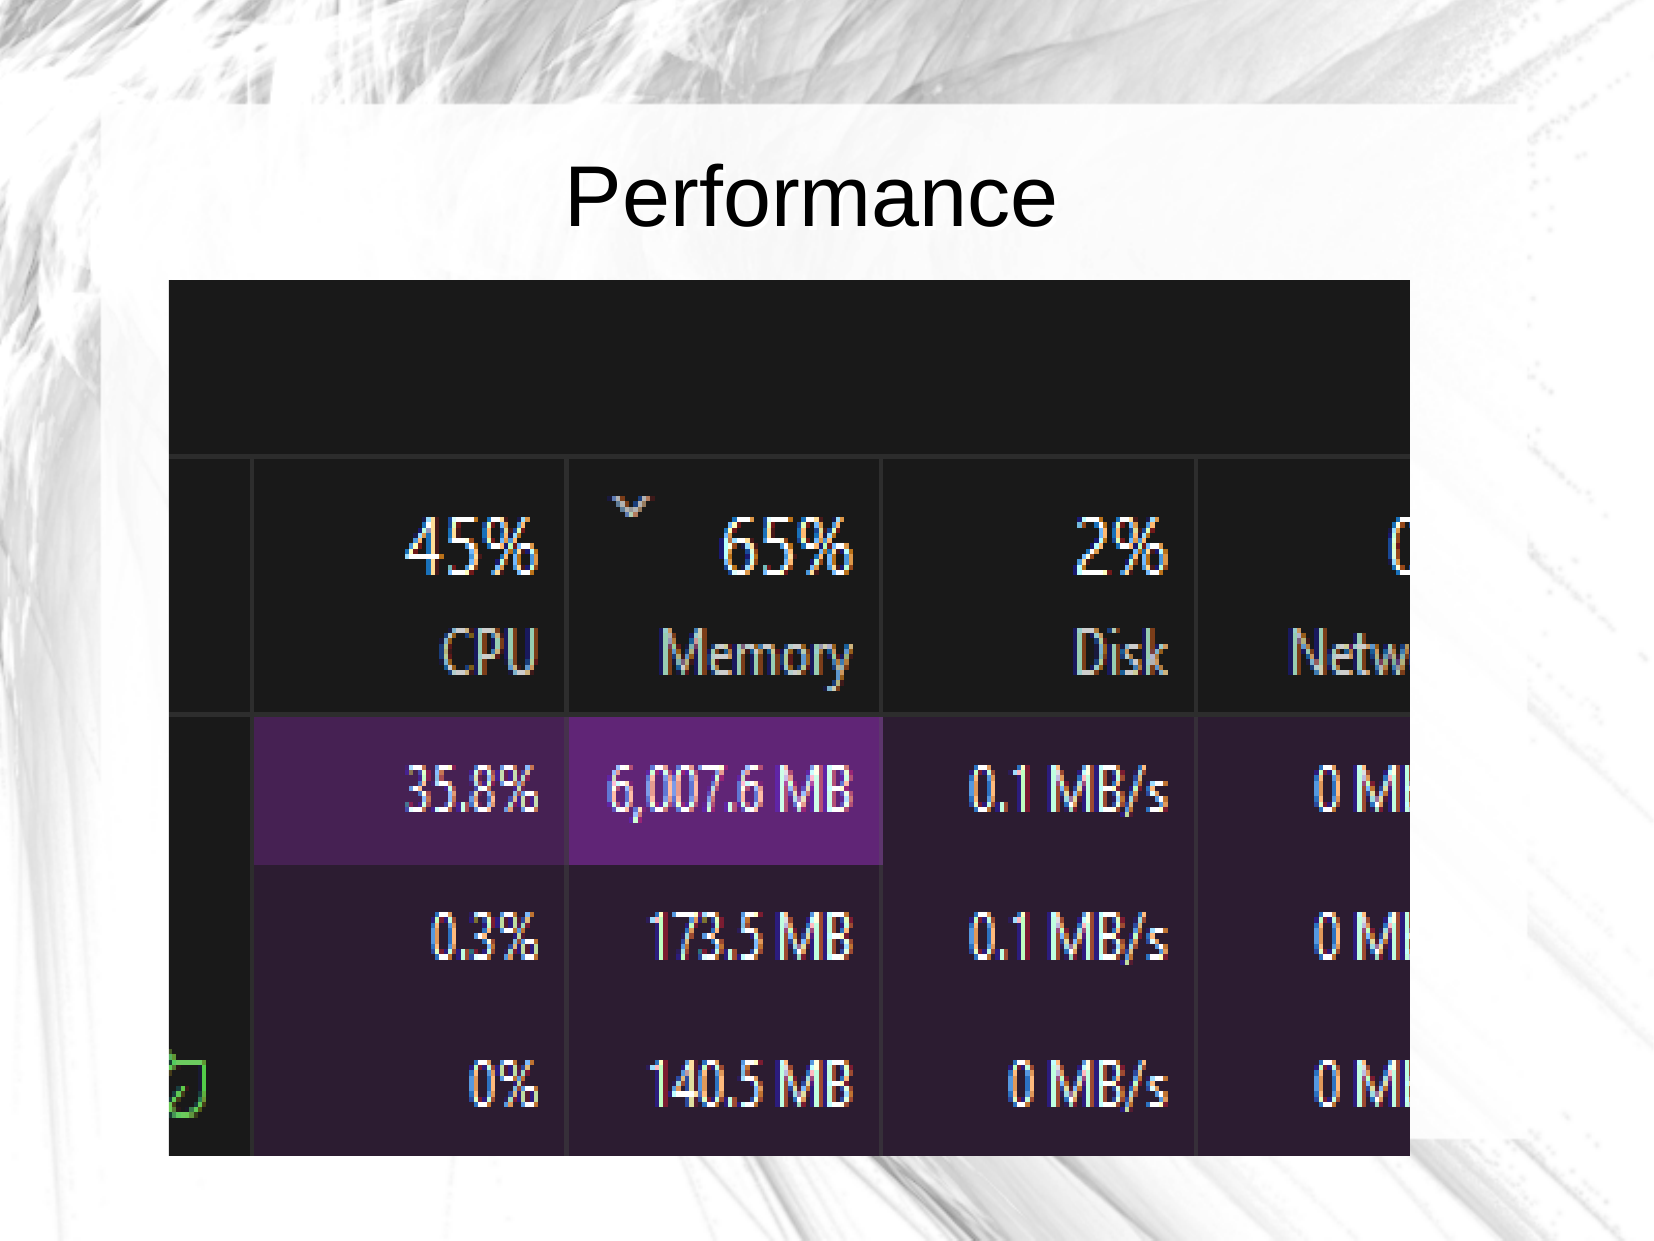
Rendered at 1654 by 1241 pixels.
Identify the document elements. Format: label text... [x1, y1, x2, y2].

picture [0, 0, 1654, 1241]
title Performance [118, 112, 1506, 281]
